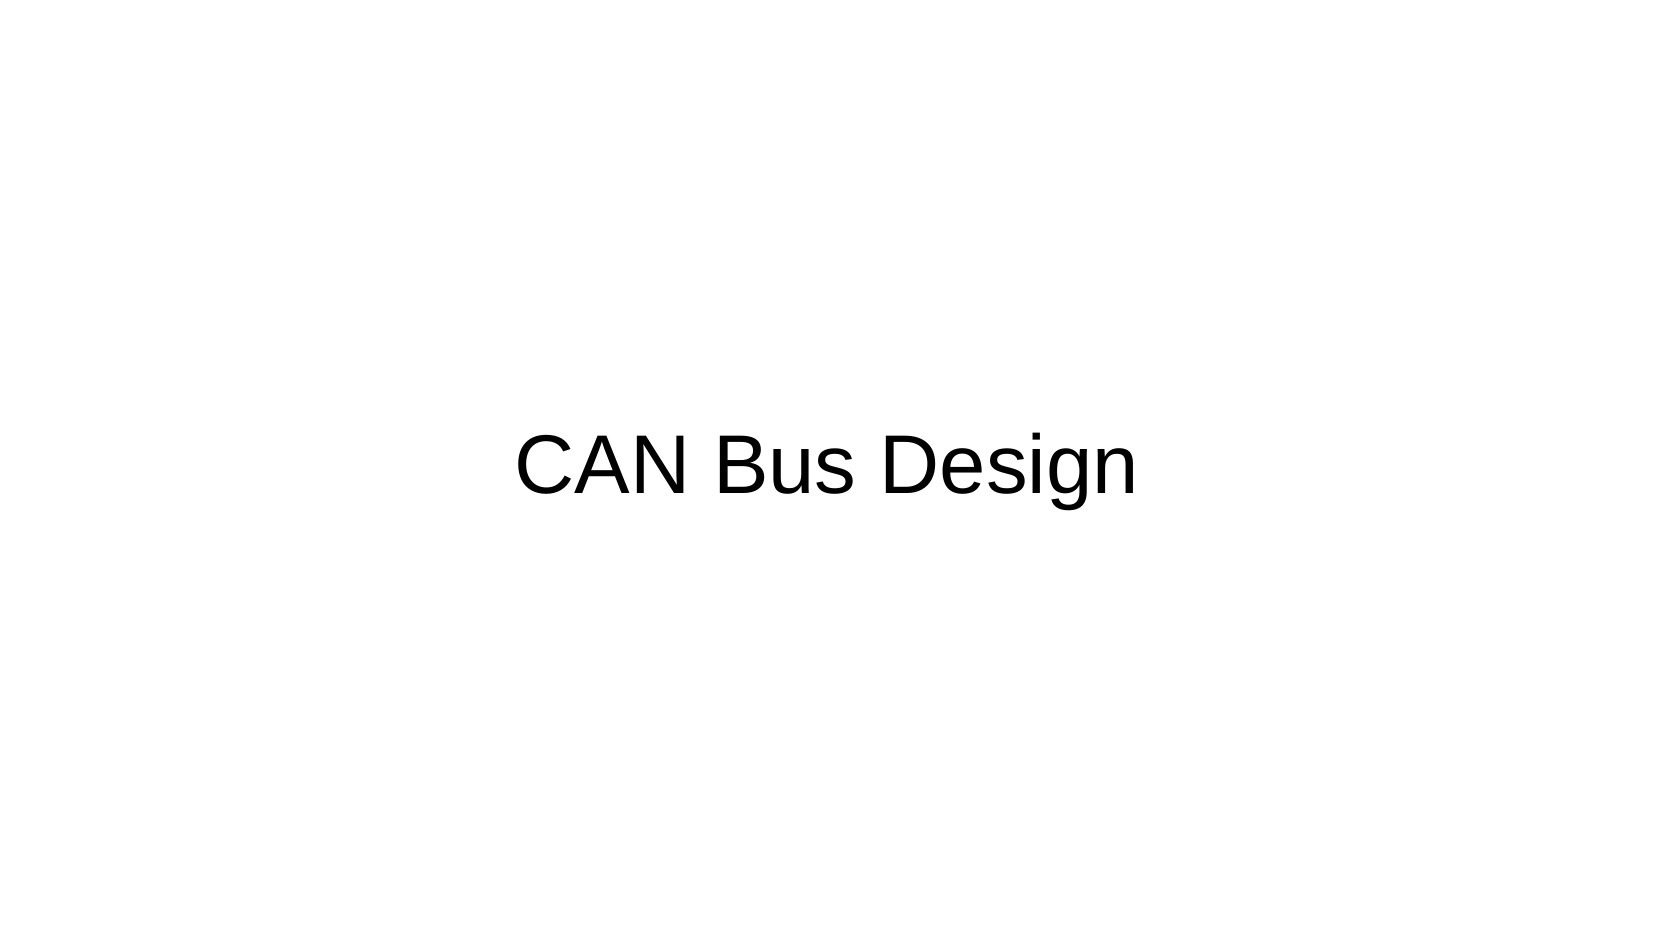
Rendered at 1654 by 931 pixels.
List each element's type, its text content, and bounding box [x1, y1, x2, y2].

subtitle CAN Bus Design [82, 105, 1571, 826]
